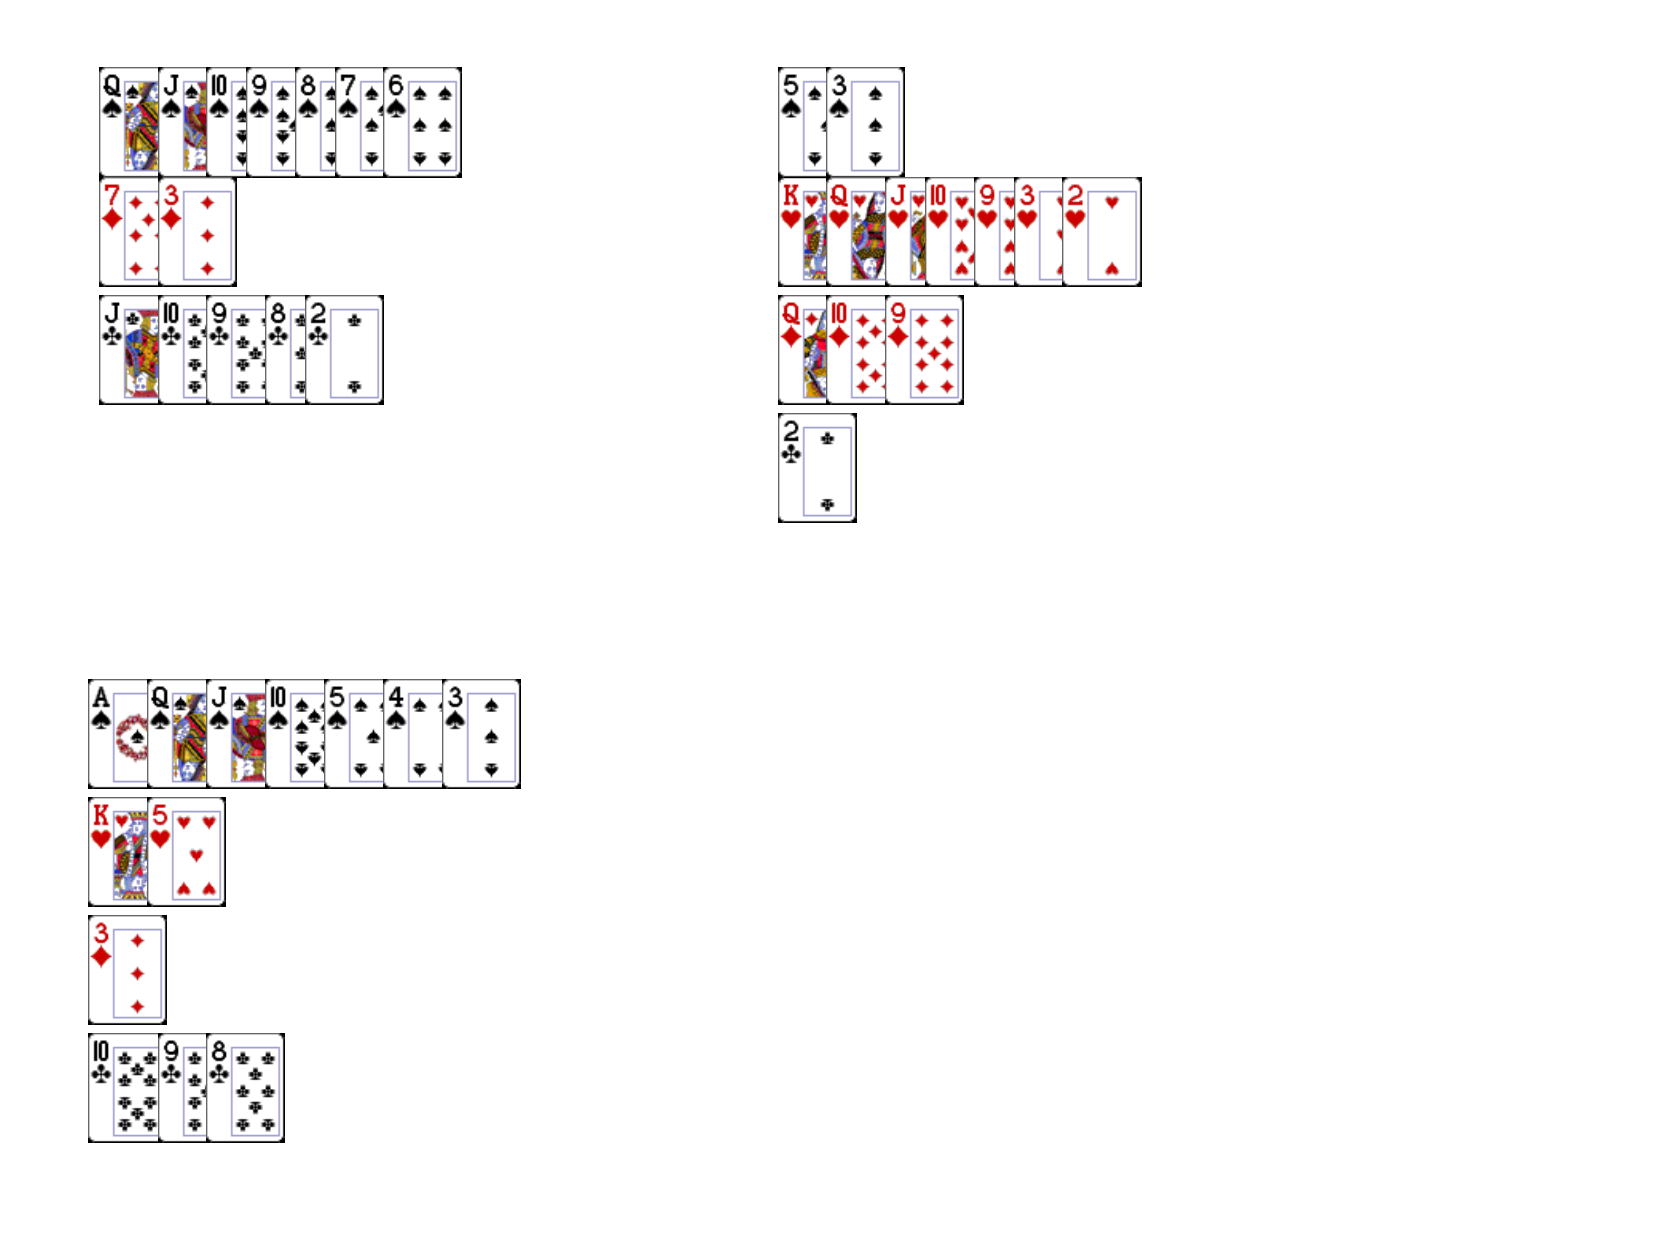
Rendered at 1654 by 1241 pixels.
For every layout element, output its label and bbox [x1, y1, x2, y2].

picture [99, 295, 384, 405]
picture [778, 295, 964, 405]
picture [88, 1033, 285, 1143]
picture [778, 413, 857, 523]
picture [99, 67, 462, 287]
picture [88, 915, 167, 1025]
picture [778, 67, 1142, 287]
picture [88, 679, 521, 789]
picture [88, 797, 226, 907]
